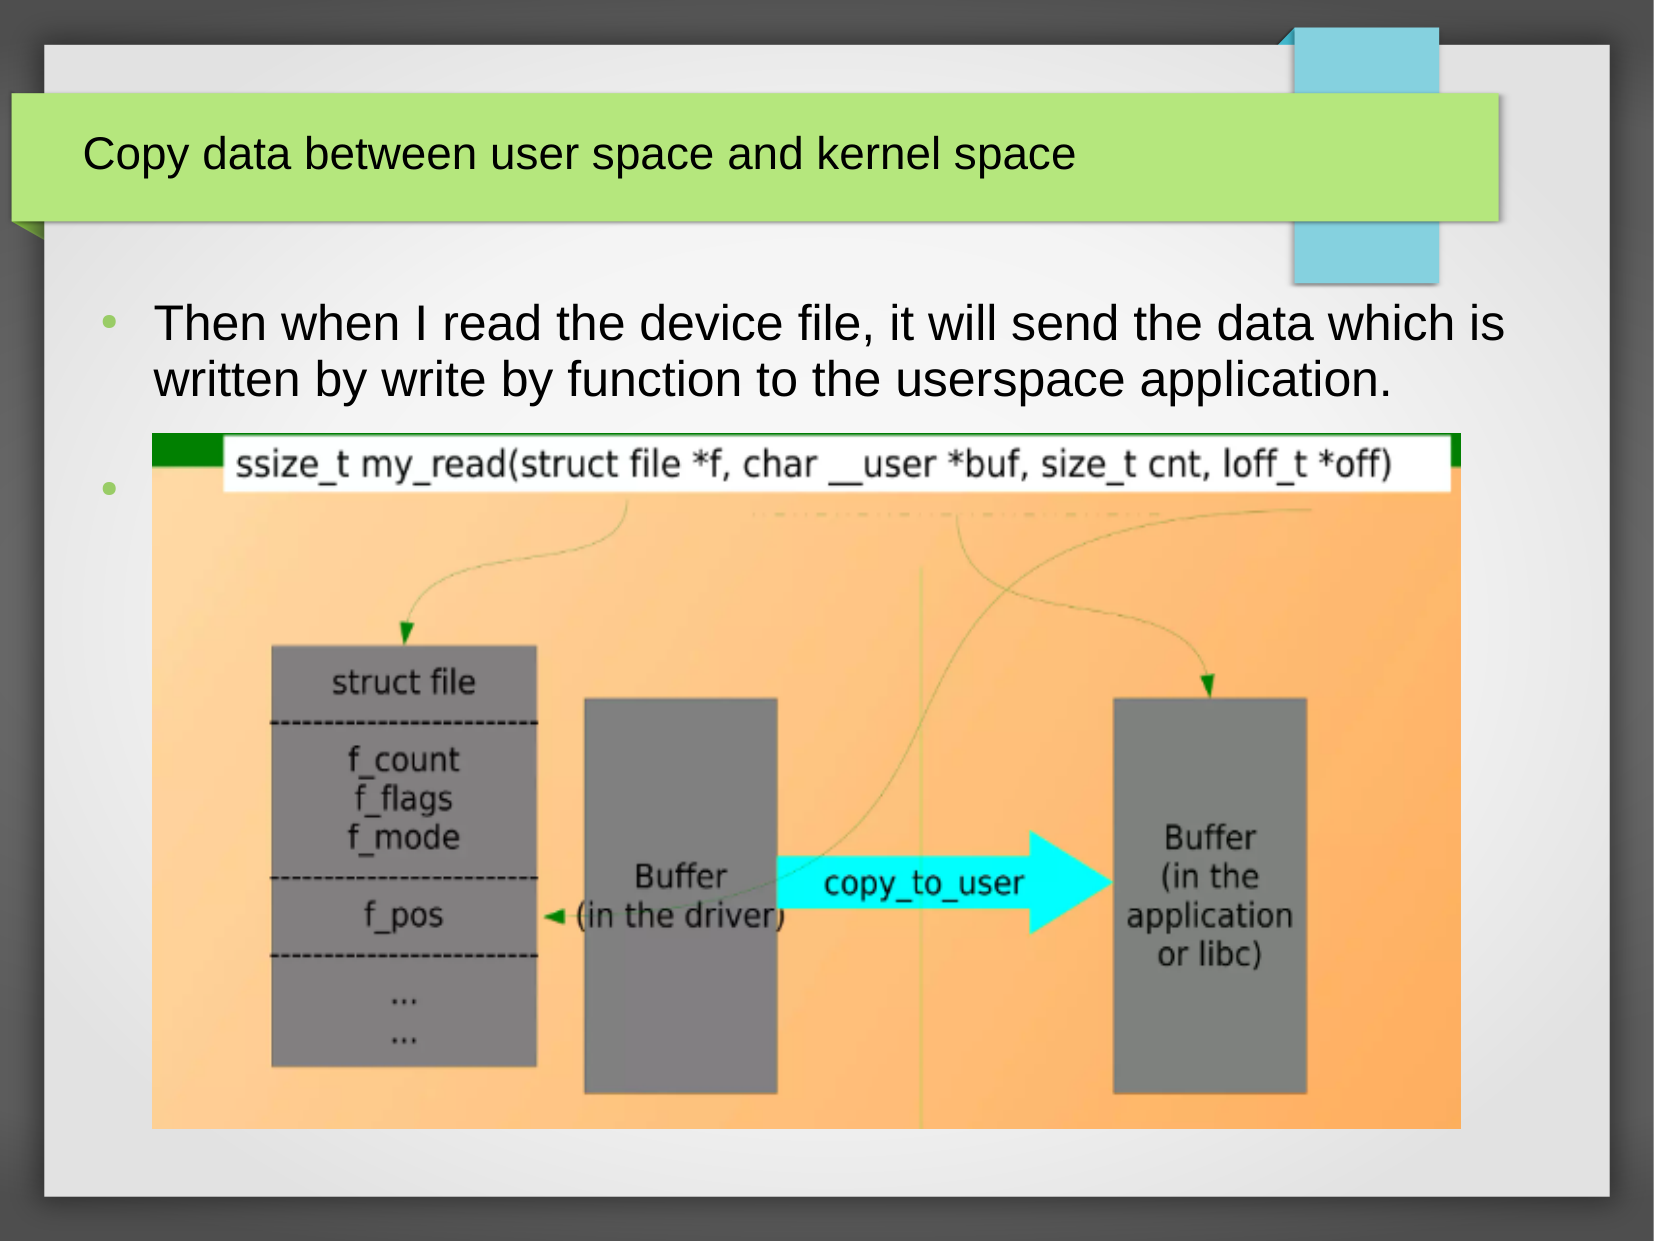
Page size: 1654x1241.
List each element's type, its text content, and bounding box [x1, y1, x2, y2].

list Then when I read the device file, it will send the data which is written by write by function to the userspace application. [82, 295, 1571, 1015]
title Copy data between user space and kernel space [82, 94, 1264, 213]
picture [0, 0, 1654, 1241]
